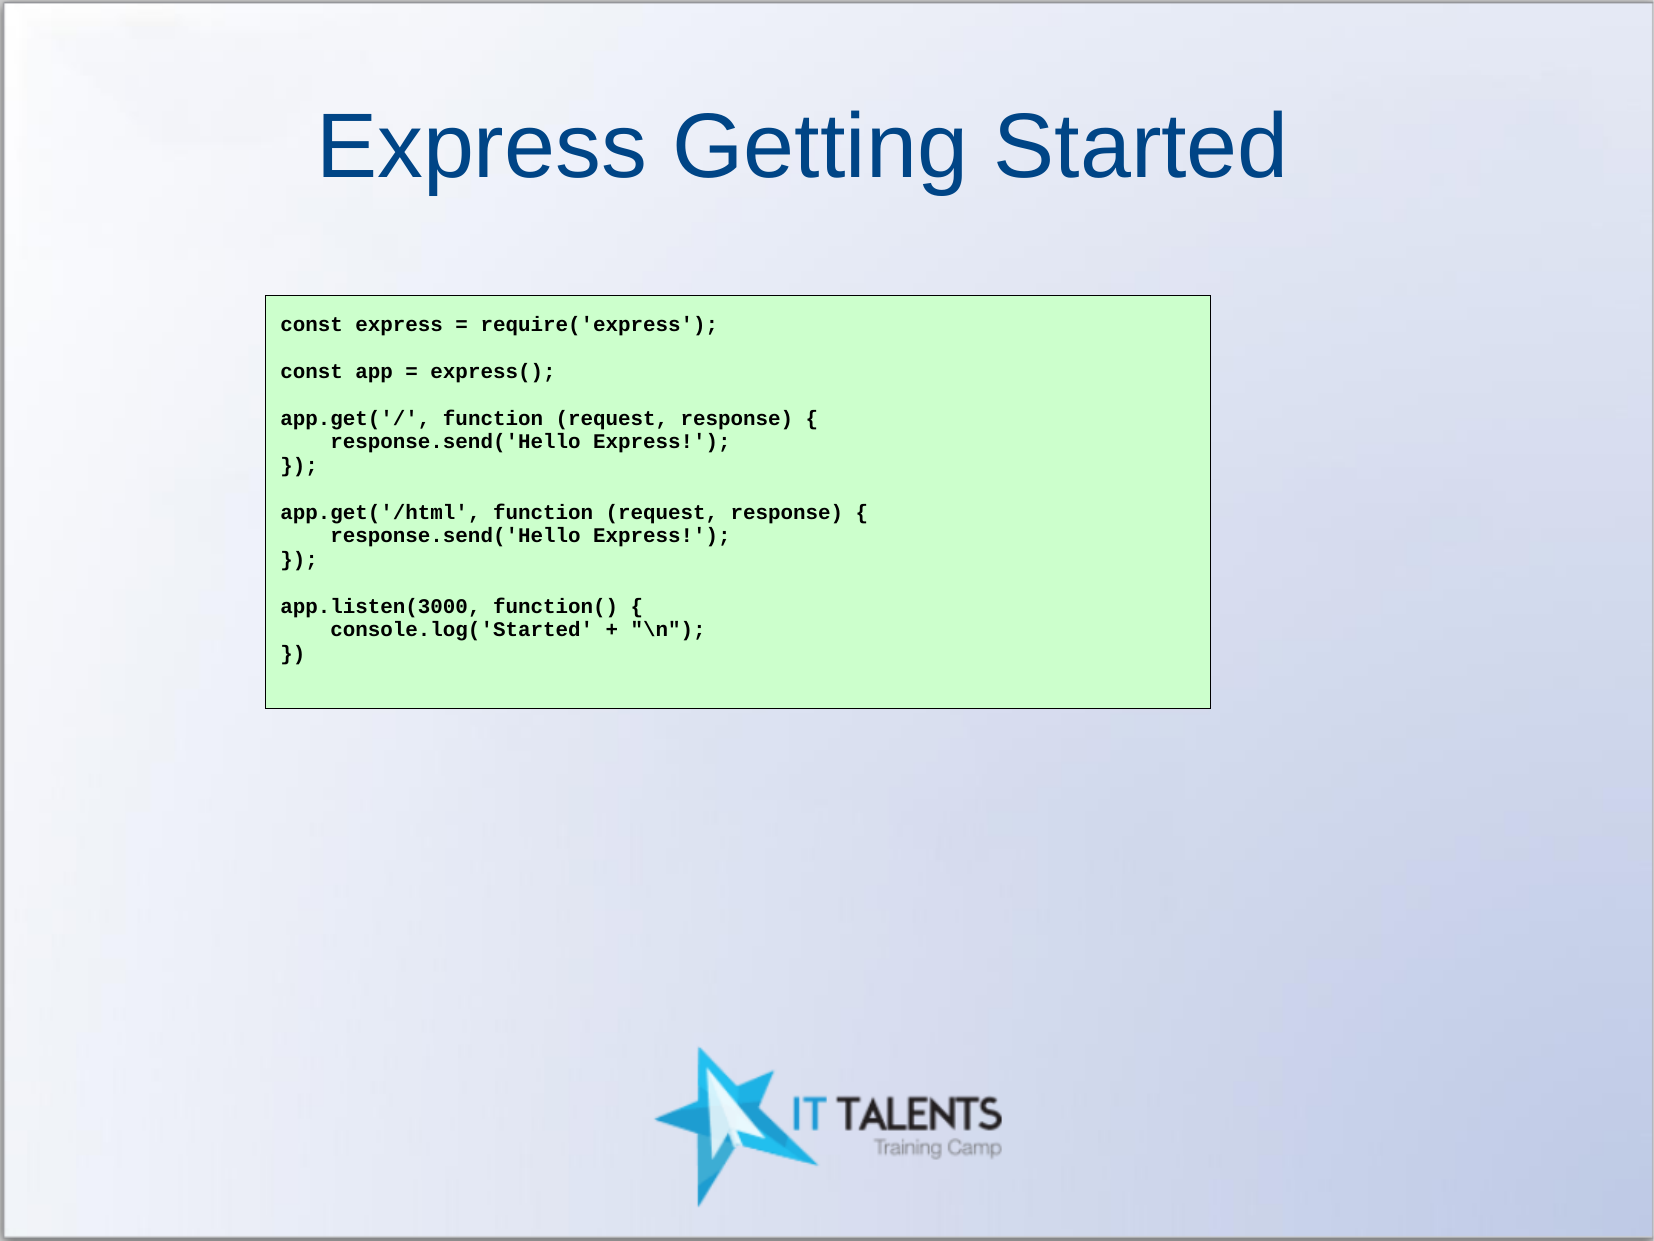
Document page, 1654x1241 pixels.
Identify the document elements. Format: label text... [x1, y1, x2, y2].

text_box const express = require('express'); const app = express(); app.get('/', function (request, response) { response.send('Hello Express!'); }); app.get('/html', function (request, response) { response.send('Hello Express!'); }); app.listen(3000, function() { console.log('Started' + "\n"); }) [265, 295, 1211, 709]
title Express Getting Started [59, 56, 1548, 237]
picture [0, 0, 1654, 1241]
